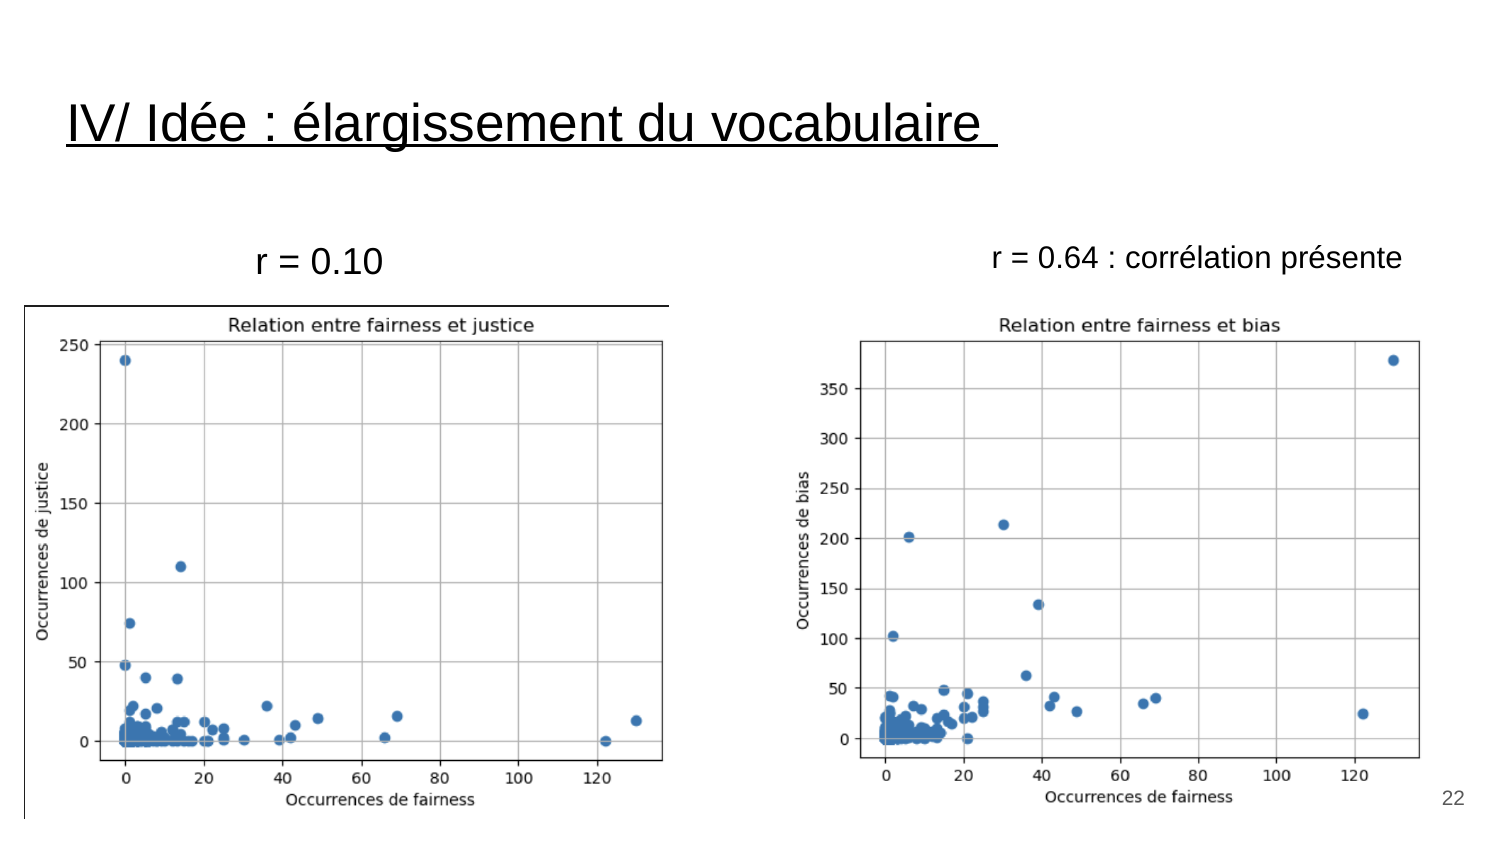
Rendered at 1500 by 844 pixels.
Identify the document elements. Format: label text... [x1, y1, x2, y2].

text_box r = 0.64 : corrélation présente [976, 222, 1500, 290]
picture [24, 305, 669, 819]
text_box r = 0.10 [240, 222, 417, 298]
picture [786, 308, 1426, 816]
slide_number <number> [1389, 764, 1480, 830]
title IV/ Idée : élargissement du vocabulaire [51, 72, 1449, 167]
